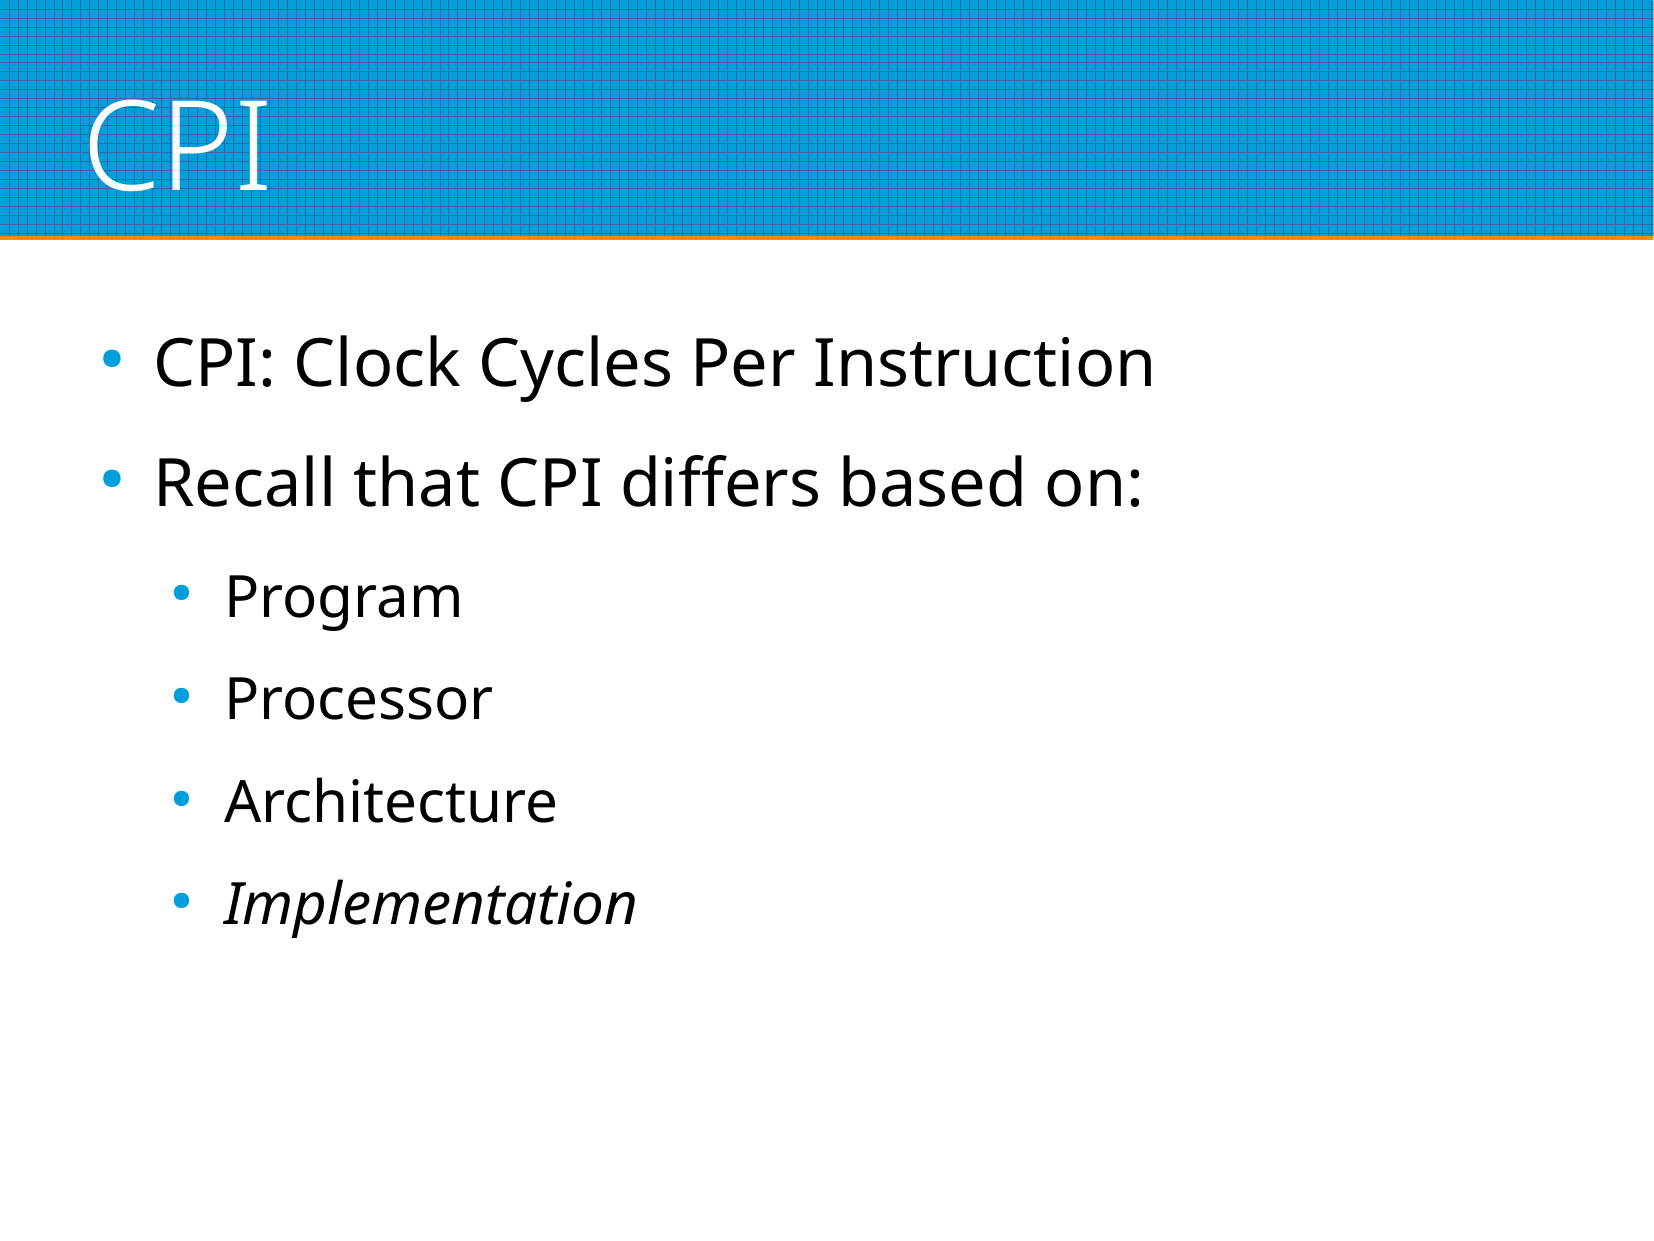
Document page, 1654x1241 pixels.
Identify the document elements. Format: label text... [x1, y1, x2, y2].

title CPI [82, 19, 1571, 227]
list CPI: Clock Cycles Per Instruction Recall that CPI differs based on: Program Processor Architecture Implementation [82, 314, 1563, 1081]
